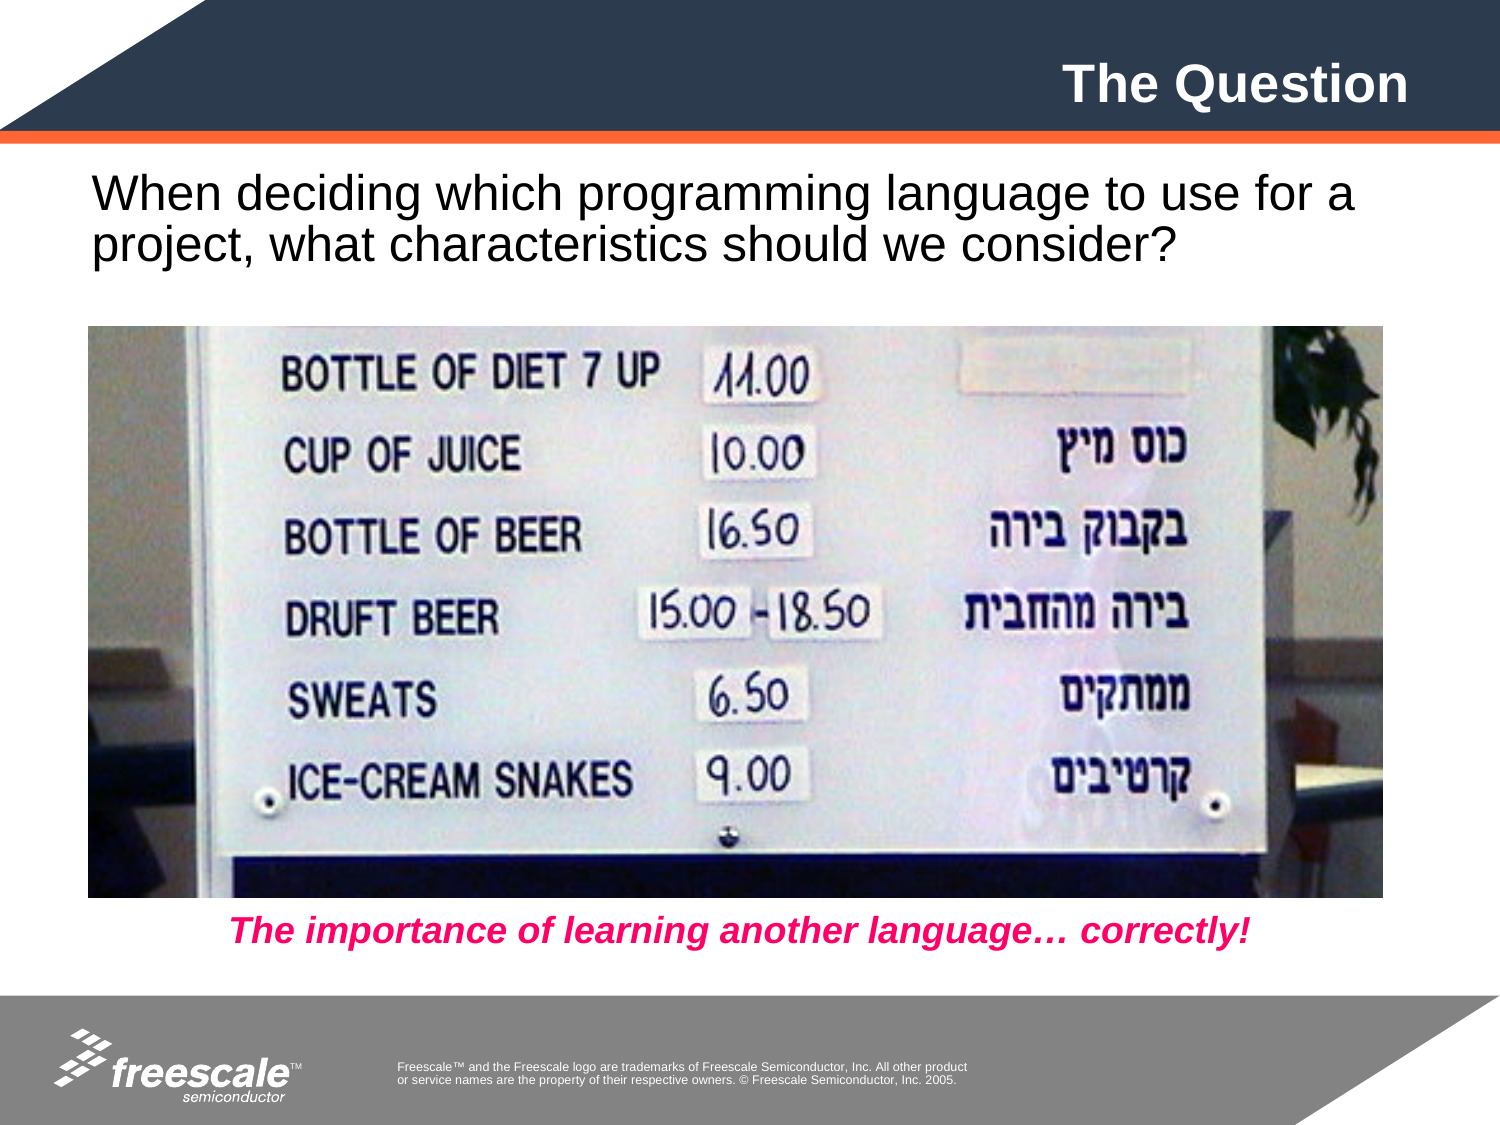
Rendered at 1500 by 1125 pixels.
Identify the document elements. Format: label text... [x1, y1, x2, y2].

text_box The importance of learning another language… correctly! [213, 904, 1267, 960]
title The Question [75, 29, 1426, 142]
list When deciding which programming language to use for a project, what characteristics should we consider? [76, 160, 1454, 288]
chart [88, 326, 1383, 898]
